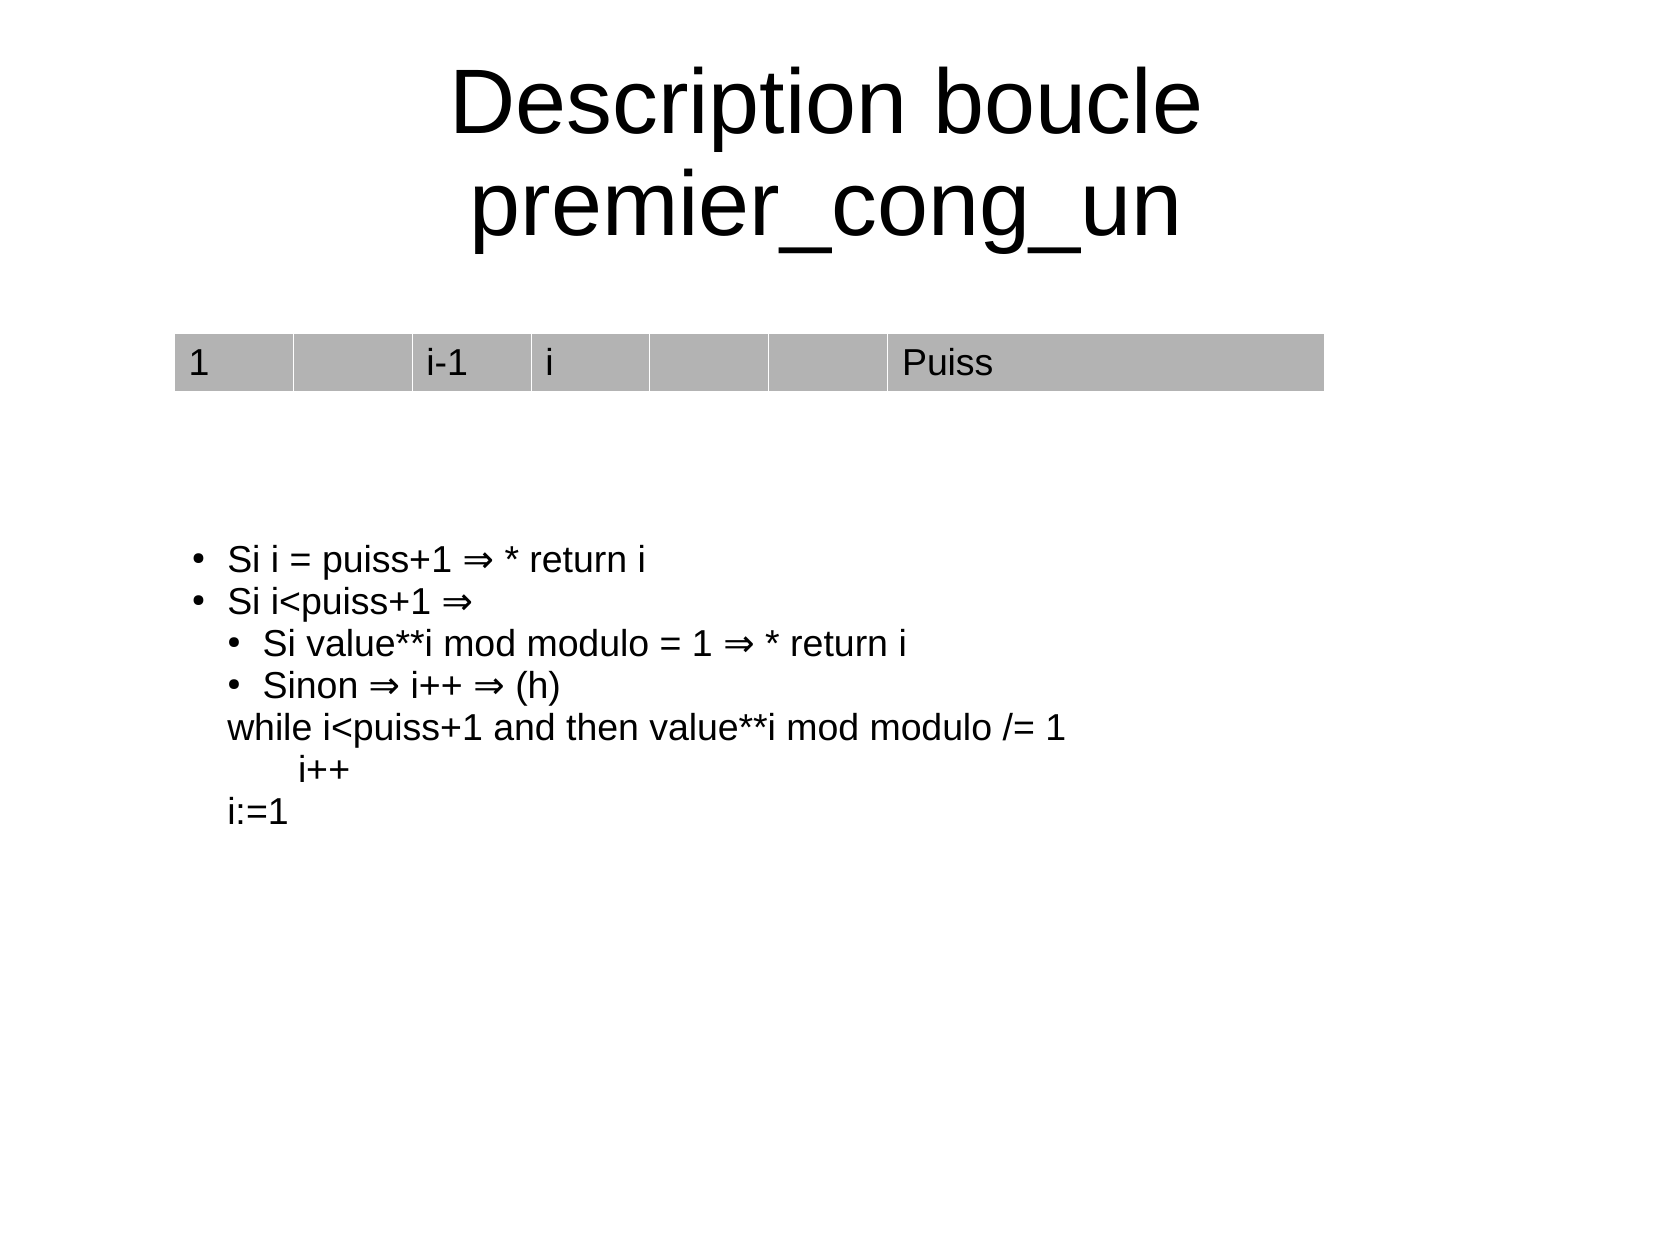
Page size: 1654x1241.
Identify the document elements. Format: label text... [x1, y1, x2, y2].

table_header i [532, 334, 649, 391]
title Description boucle premier_cong_un [82, 49, 1571, 257]
table_header [650, 334, 768, 391]
text_box Si i = puiss+1 ⇒ * return i Si i<puiss+1 ⇒ Si value**i mod modulo = 1 ⇒ * return i Sinon ⇒ i++ ⇒ (h) while i<puiss+1 and then value**i mod modulo /= 1 i++ i:=1 [177, 531, 1560, 883]
table_header i-1 [413, 334, 531, 391]
table_header [769, 334, 887, 391]
table_header Puiss [888, 334, 1324, 391]
table_header 1 [175, 334, 293, 391]
table_header [294, 334, 412, 391]
